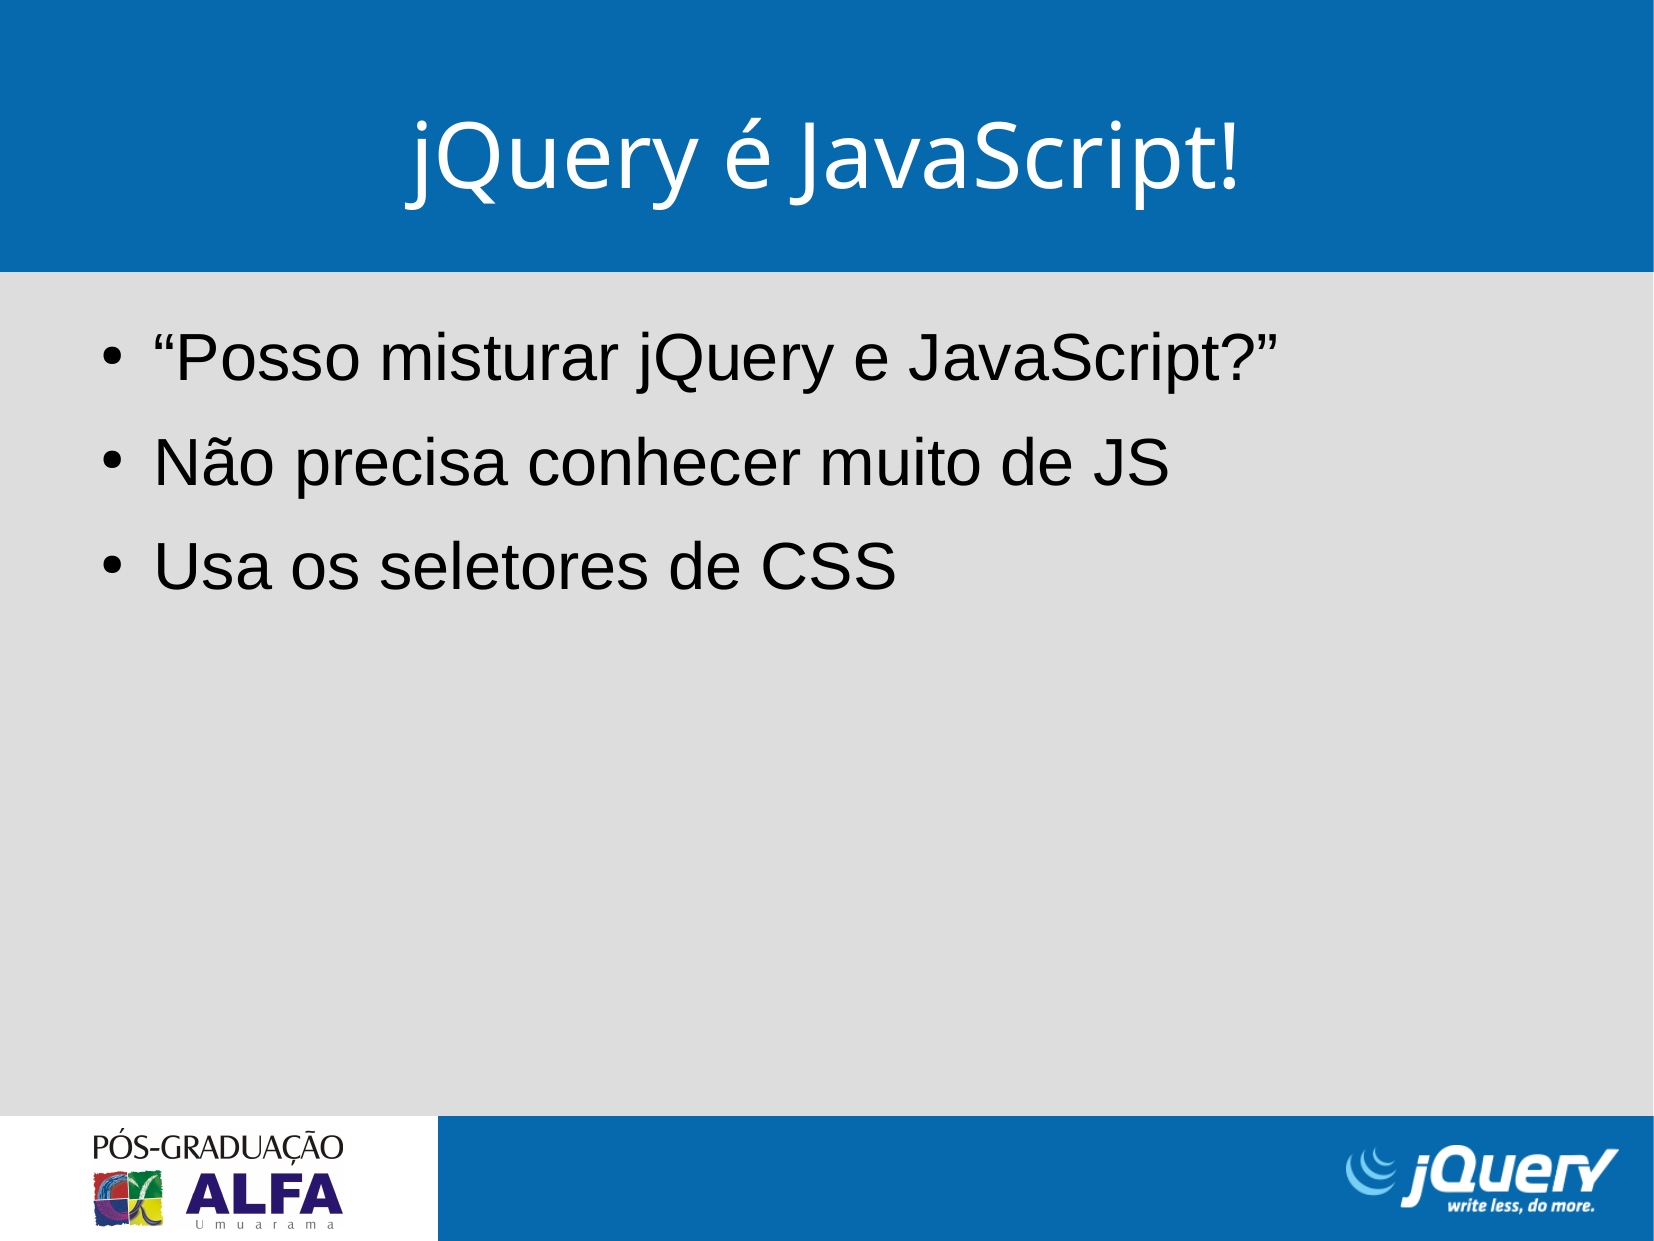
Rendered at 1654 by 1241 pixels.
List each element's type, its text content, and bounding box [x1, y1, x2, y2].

title jQuery é JavaScript! [82, 49, 1571, 257]
picture [93, 1128, 343, 1229]
list “Posso misturar jQuery e JavaScript?” Não precisa conhecer muito de JS Usa os seletores de CSS [82, 320, 1571, 1040]
picture [0, 0, 1654, 272]
picture [438, 1116, 1654, 1241]
